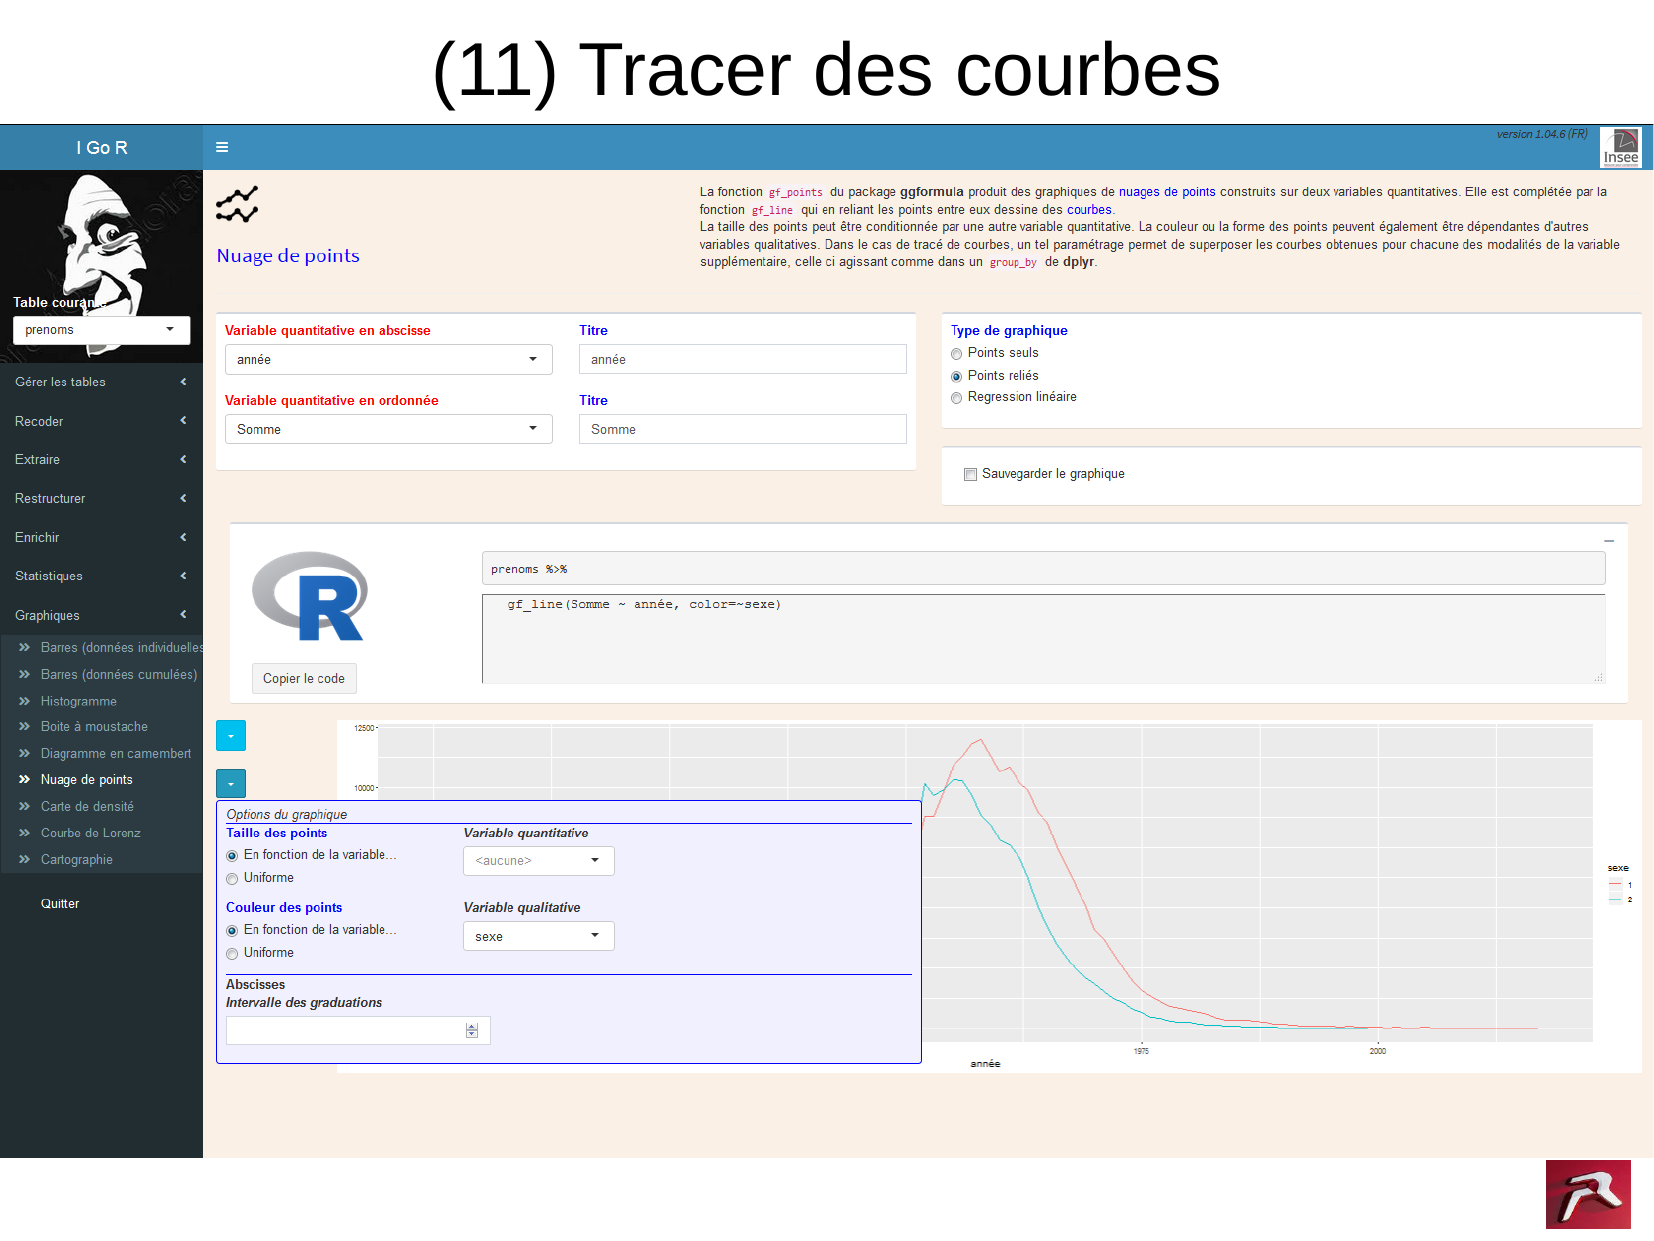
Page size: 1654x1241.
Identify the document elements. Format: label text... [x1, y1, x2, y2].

picture [1546, 1160, 1631, 1229]
picture [0, 124, 1654, 1158]
title (11) Tracer des courbes [82, 27, 1571, 112]
